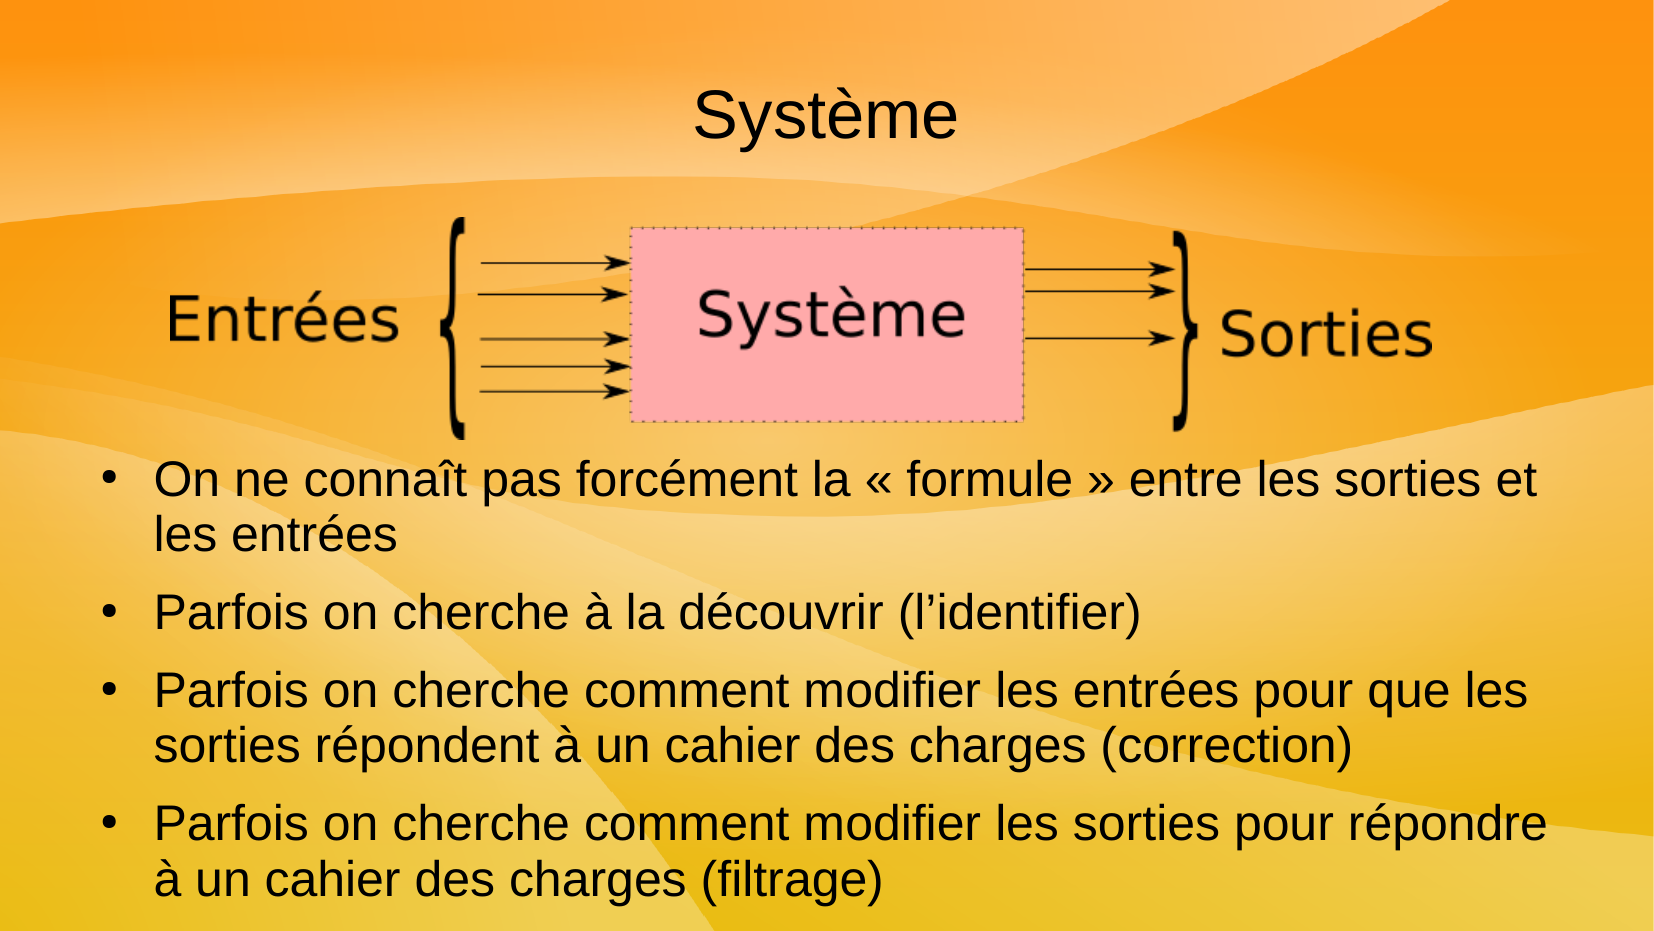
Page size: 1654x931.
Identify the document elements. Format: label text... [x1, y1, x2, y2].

list On ne connaît pas forcément la « formule » entre les sorties et les entrées Parfois on cherche à la découvrir (l’identifier) Parfois on cherche comment modifier les entrées pour que les sorties répondent à un cahier des charges (correction) Parfois on cherche comment modifier les sorties pour répondre à un cahier des charges (filtrage) [82, 217, 1571, 907]
title Système [82, 37, 1571, 193]
picture [0, 0, 1654, 931]
